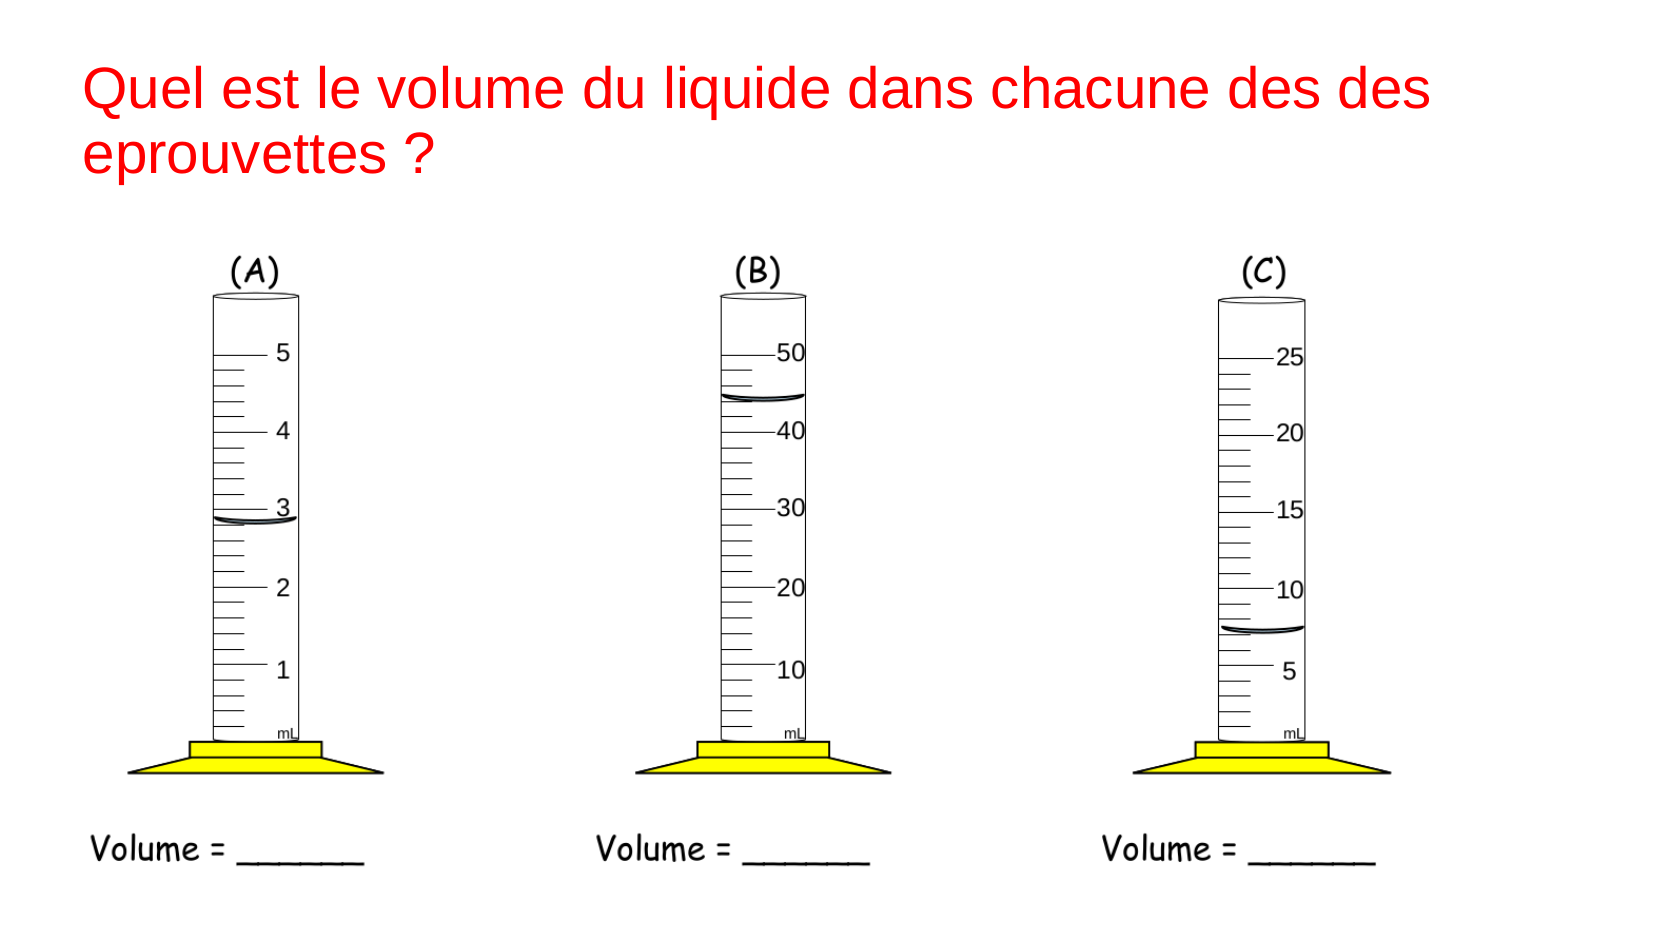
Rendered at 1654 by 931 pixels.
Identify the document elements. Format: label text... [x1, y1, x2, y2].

title Quel est le volume du liquide dans chacune des des eprouvettes ? [82, 42, 1571, 199]
picture [79, 241, 1473, 881]
